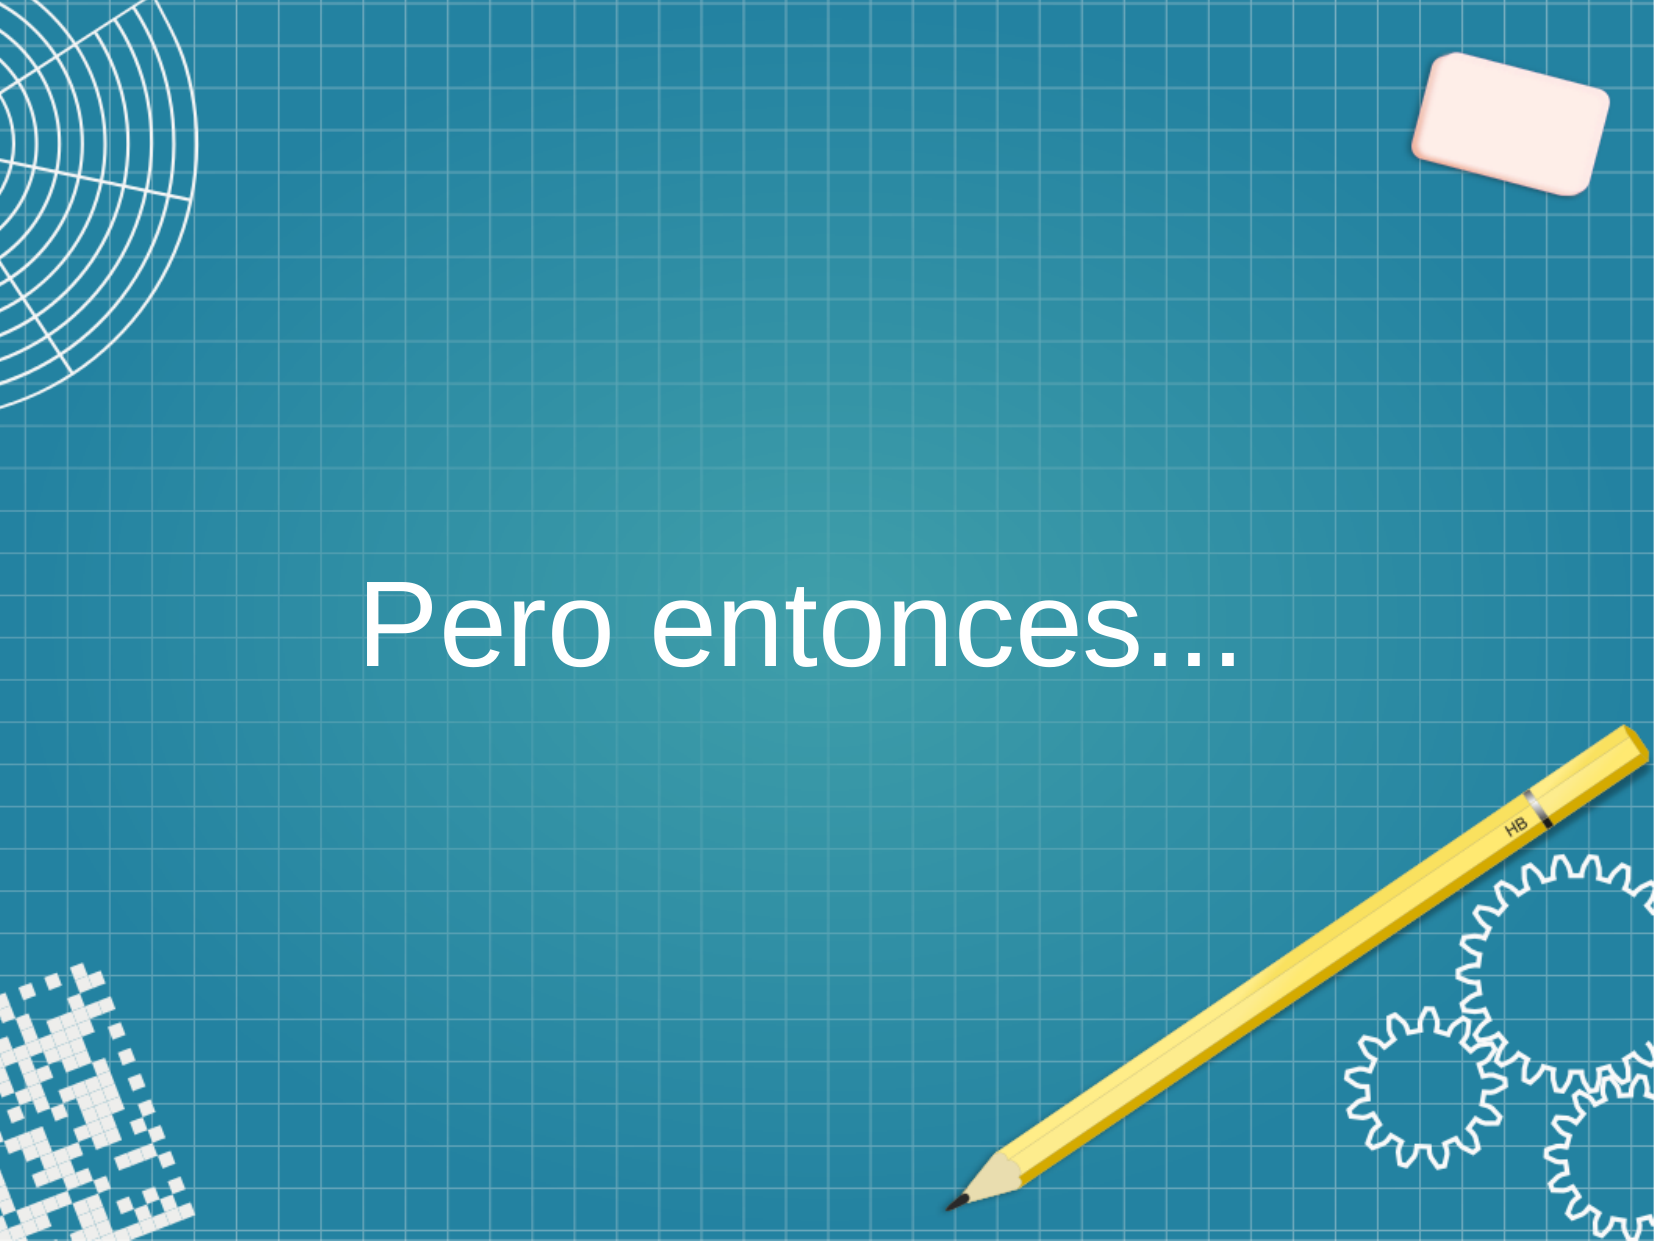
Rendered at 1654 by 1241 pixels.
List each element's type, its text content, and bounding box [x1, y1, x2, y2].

title Pero entonces... [75, 482, 1564, 766]
picture [0, 0, 1654, 1241]
